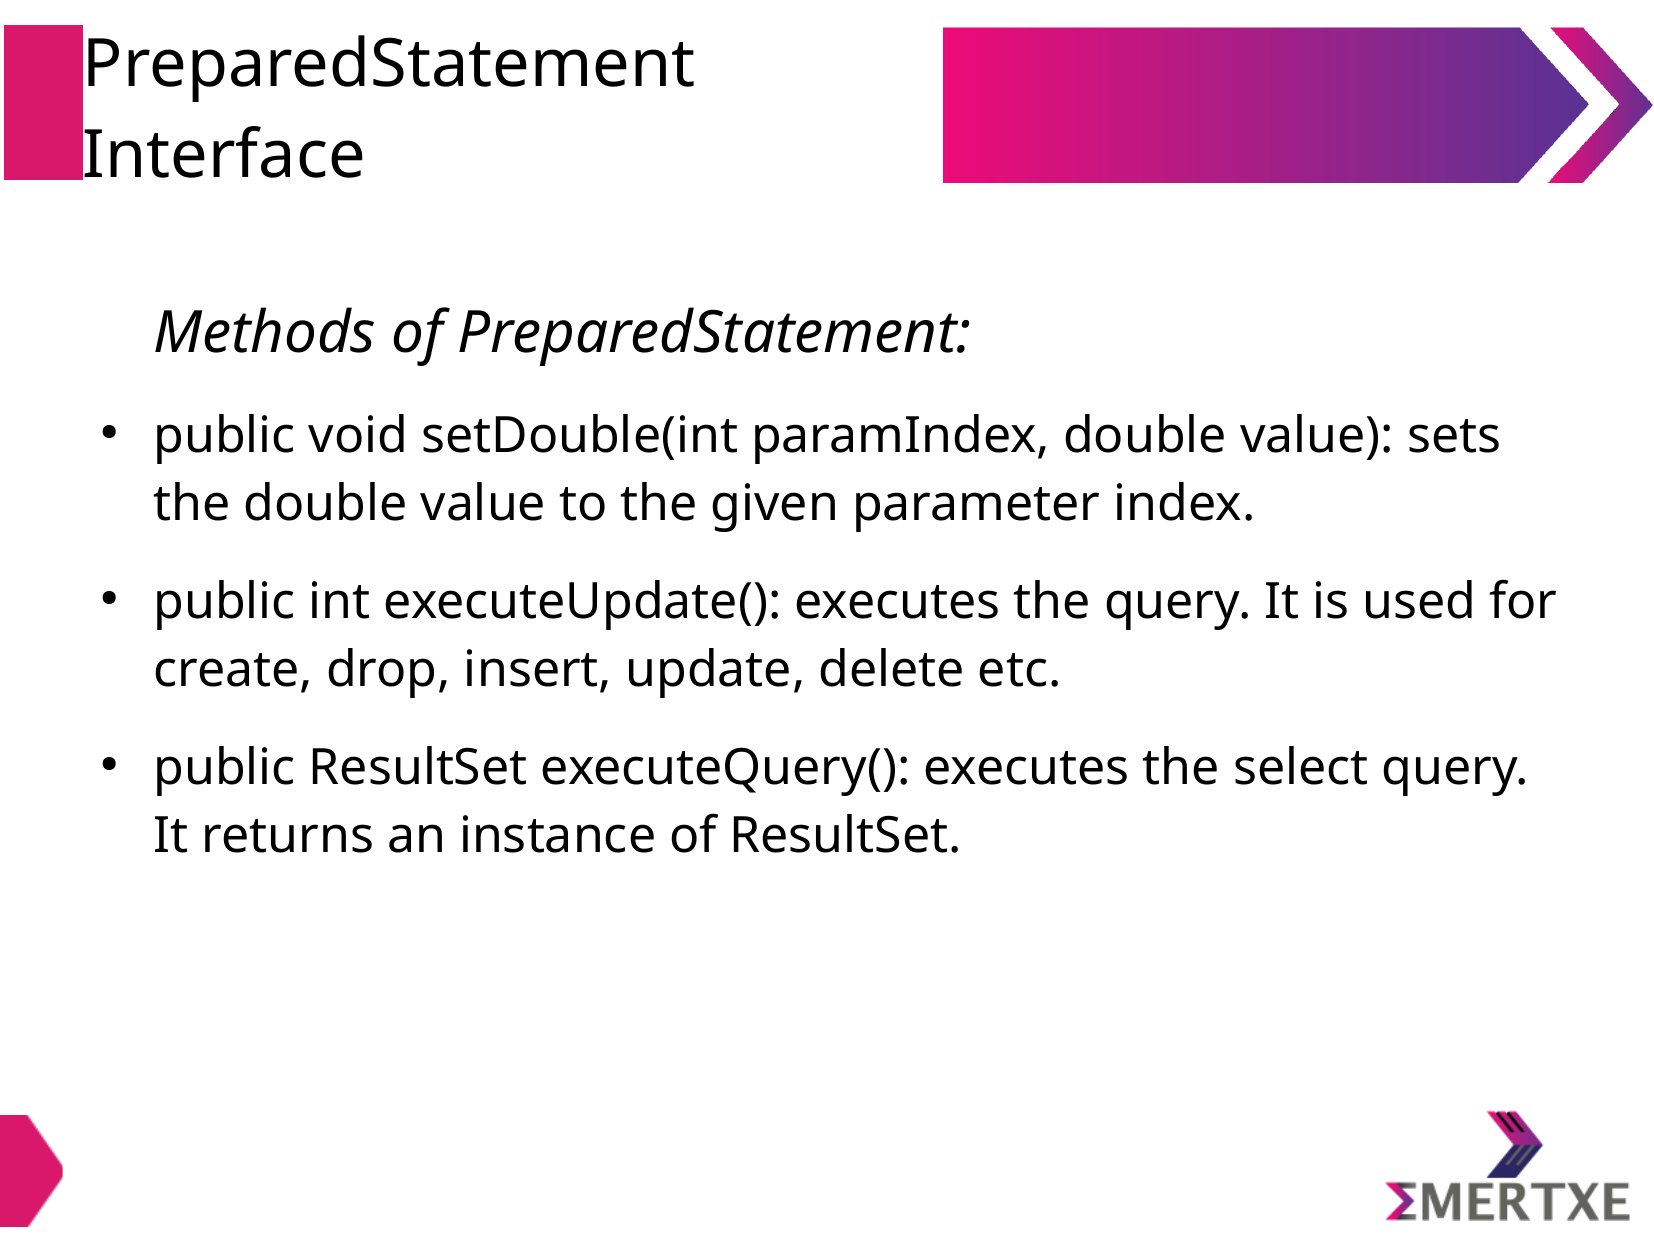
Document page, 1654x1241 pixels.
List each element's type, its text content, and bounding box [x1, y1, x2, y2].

picture [1571, 27, 1653, 183]
picture [1385, 1107, 1631, 1221]
list Methods of PreparedStatement: public void setDouble(int paramIndex, double value): sets the double value to the given parameter index. public int executeUpdate(): executes the query. It is used for create, drop, insert, update, delete etc. public ResultSet executeQuery(): executes the select query. It returns an instance of ResultSet. [82, 290, 1571, 1010]
title PreparedStatement Interface [82, 2, 1571, 210]
